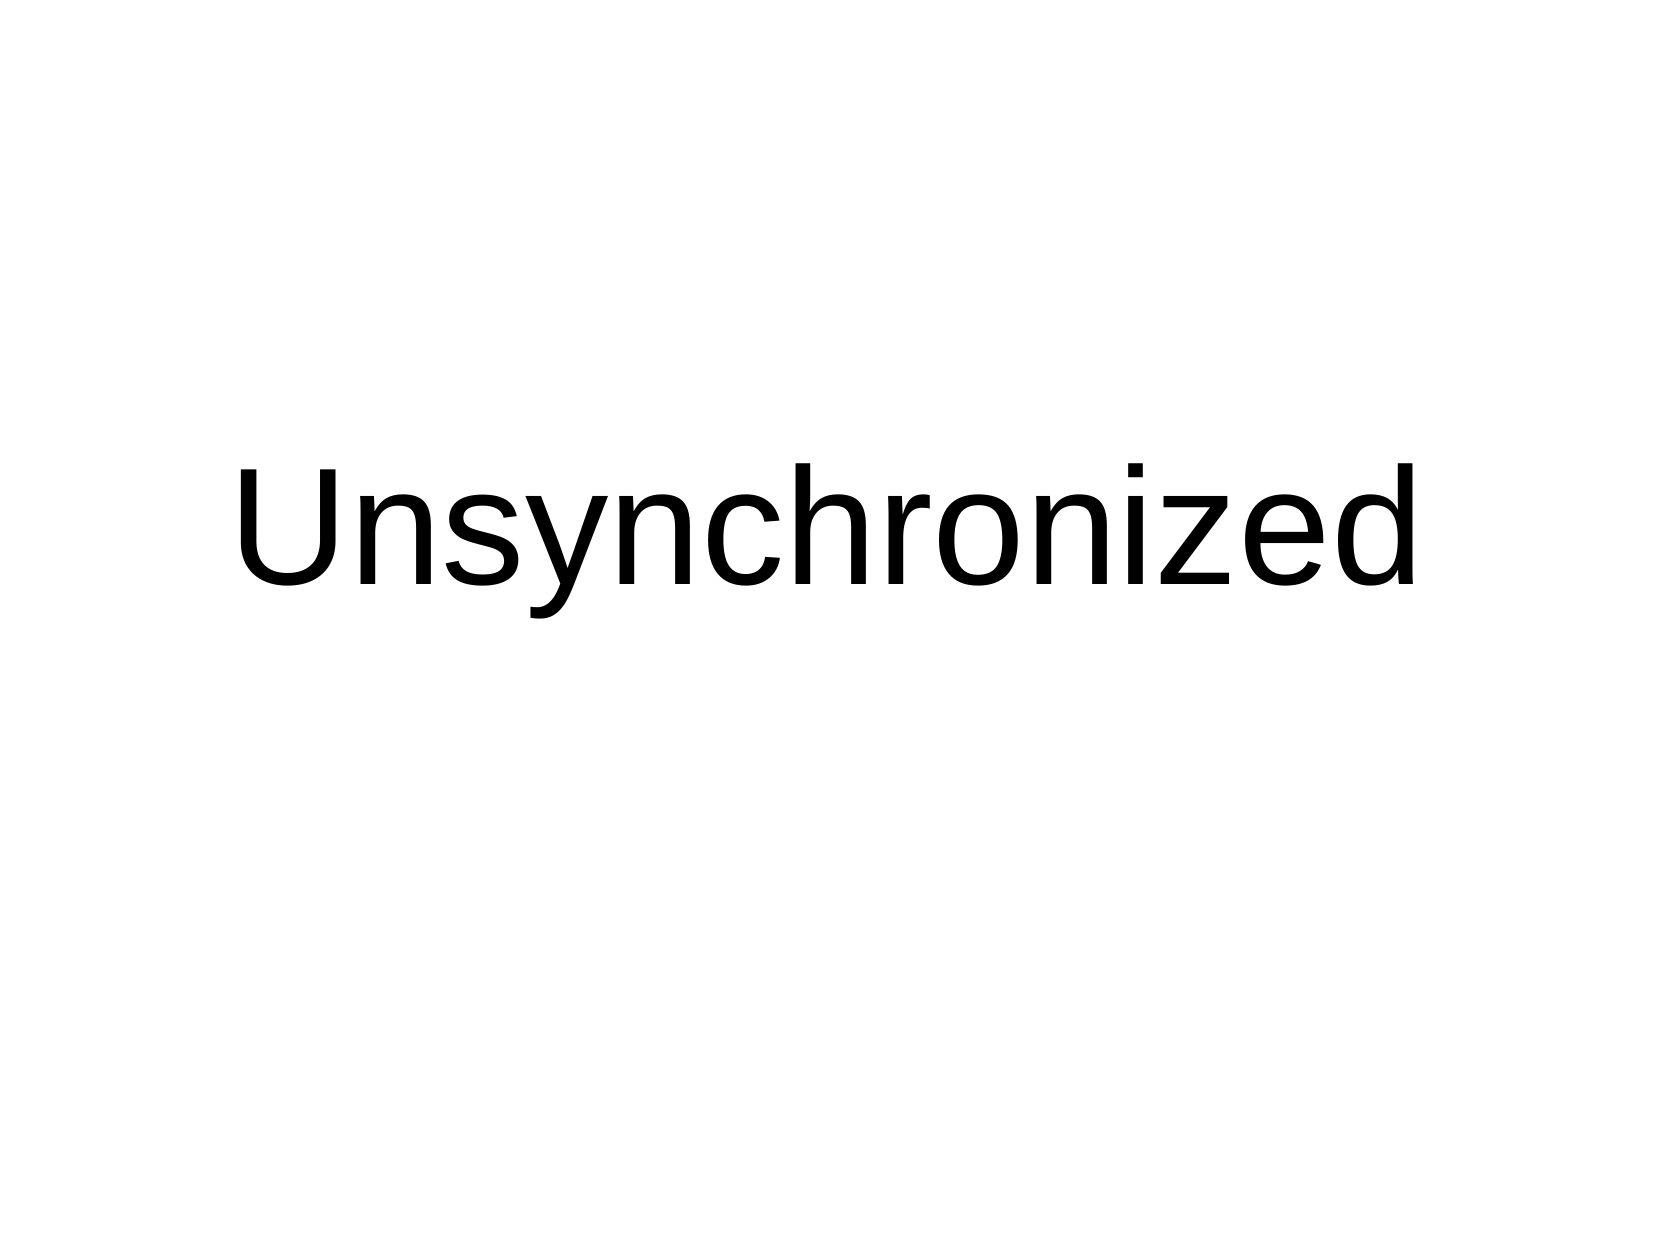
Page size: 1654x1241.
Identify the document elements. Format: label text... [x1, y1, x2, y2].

text_box Unsynchronized [144, 426, 1510, 628]
